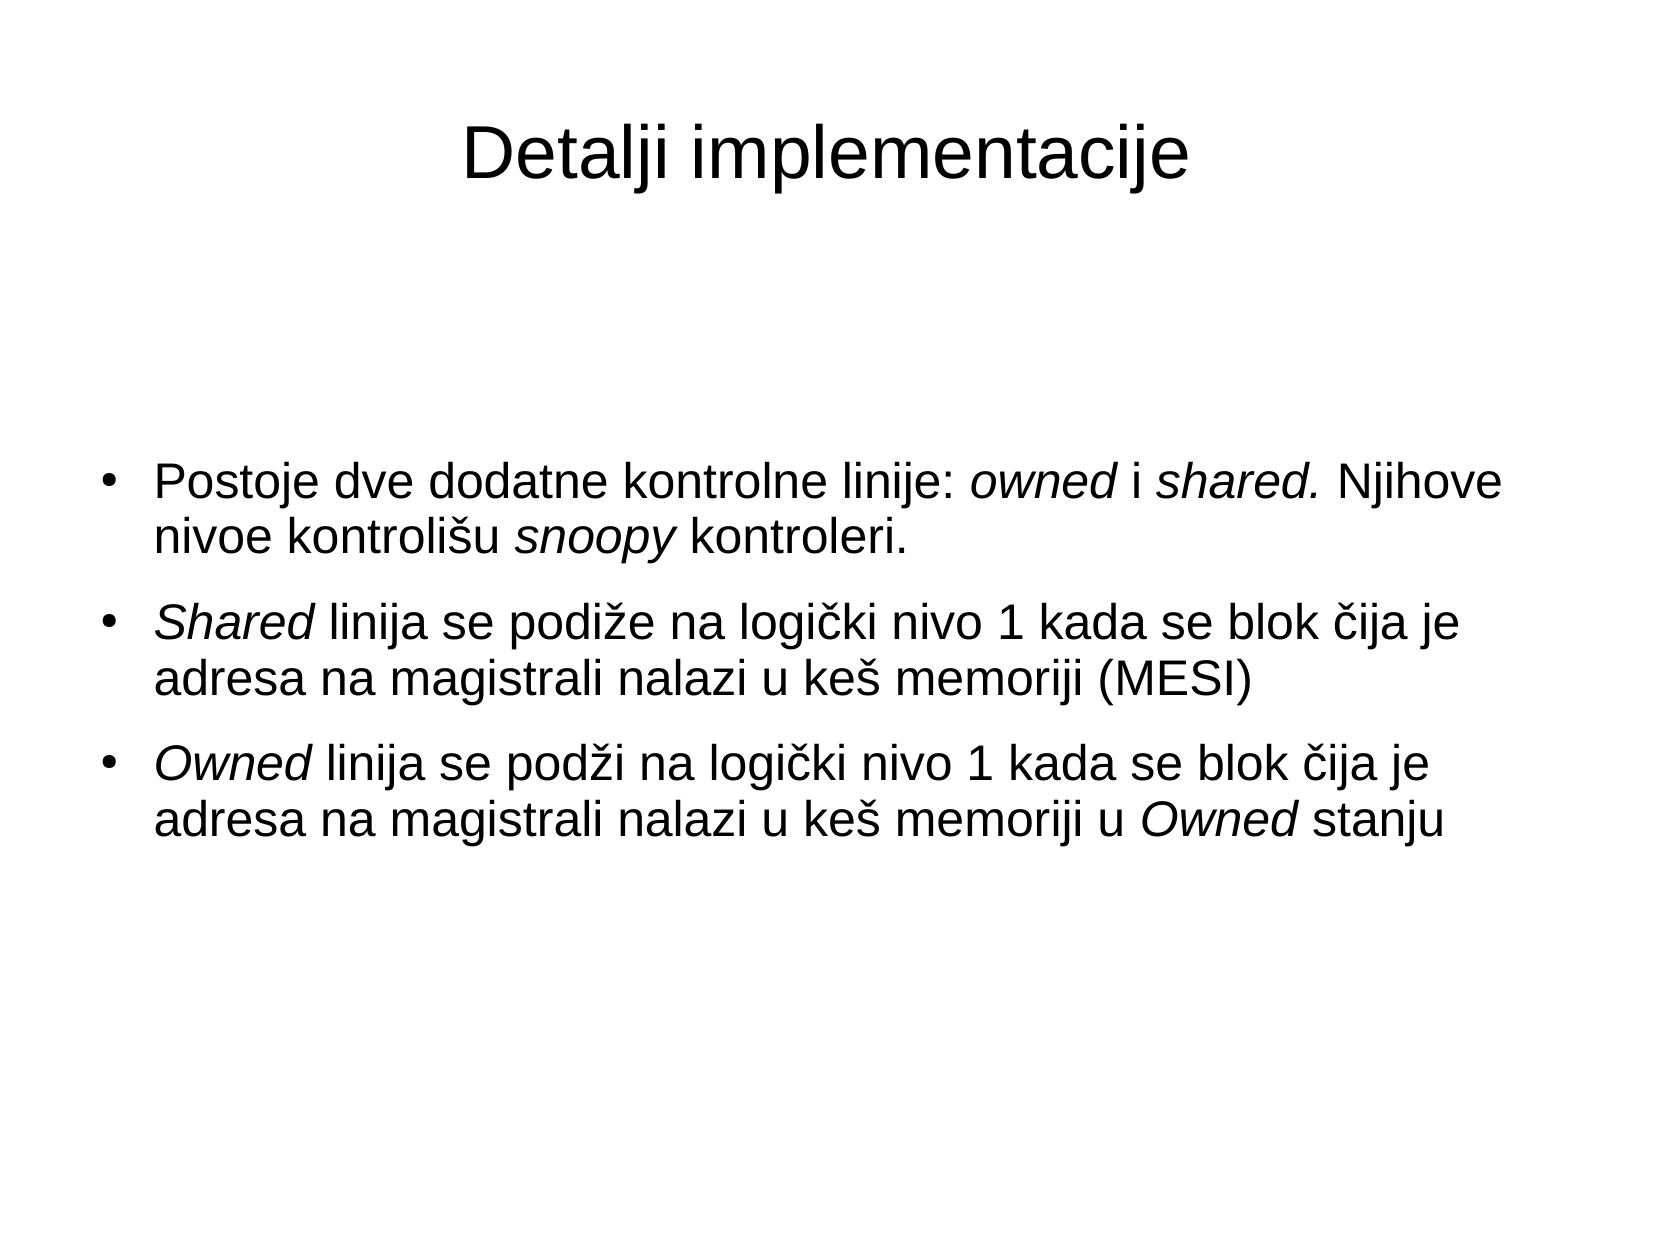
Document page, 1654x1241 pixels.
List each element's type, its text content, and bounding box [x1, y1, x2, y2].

title Detalji implementacije [82, 49, 1571, 257]
list Postoje dve dodatne kontrolne linije: owned i shared. Njihove nivoe kontrolišu snoopy kontroleri. Shared linija se podiže na logički nivo 1 kada se blok čija je adresa na magistrali nalazi u keš memoriji (MESI) Owned linija se podži na logički nivo 1 kada se blok čija je adresa na magistrali nalazi u keš memoriji u Owned stanju [82, 290, 1571, 1010]
